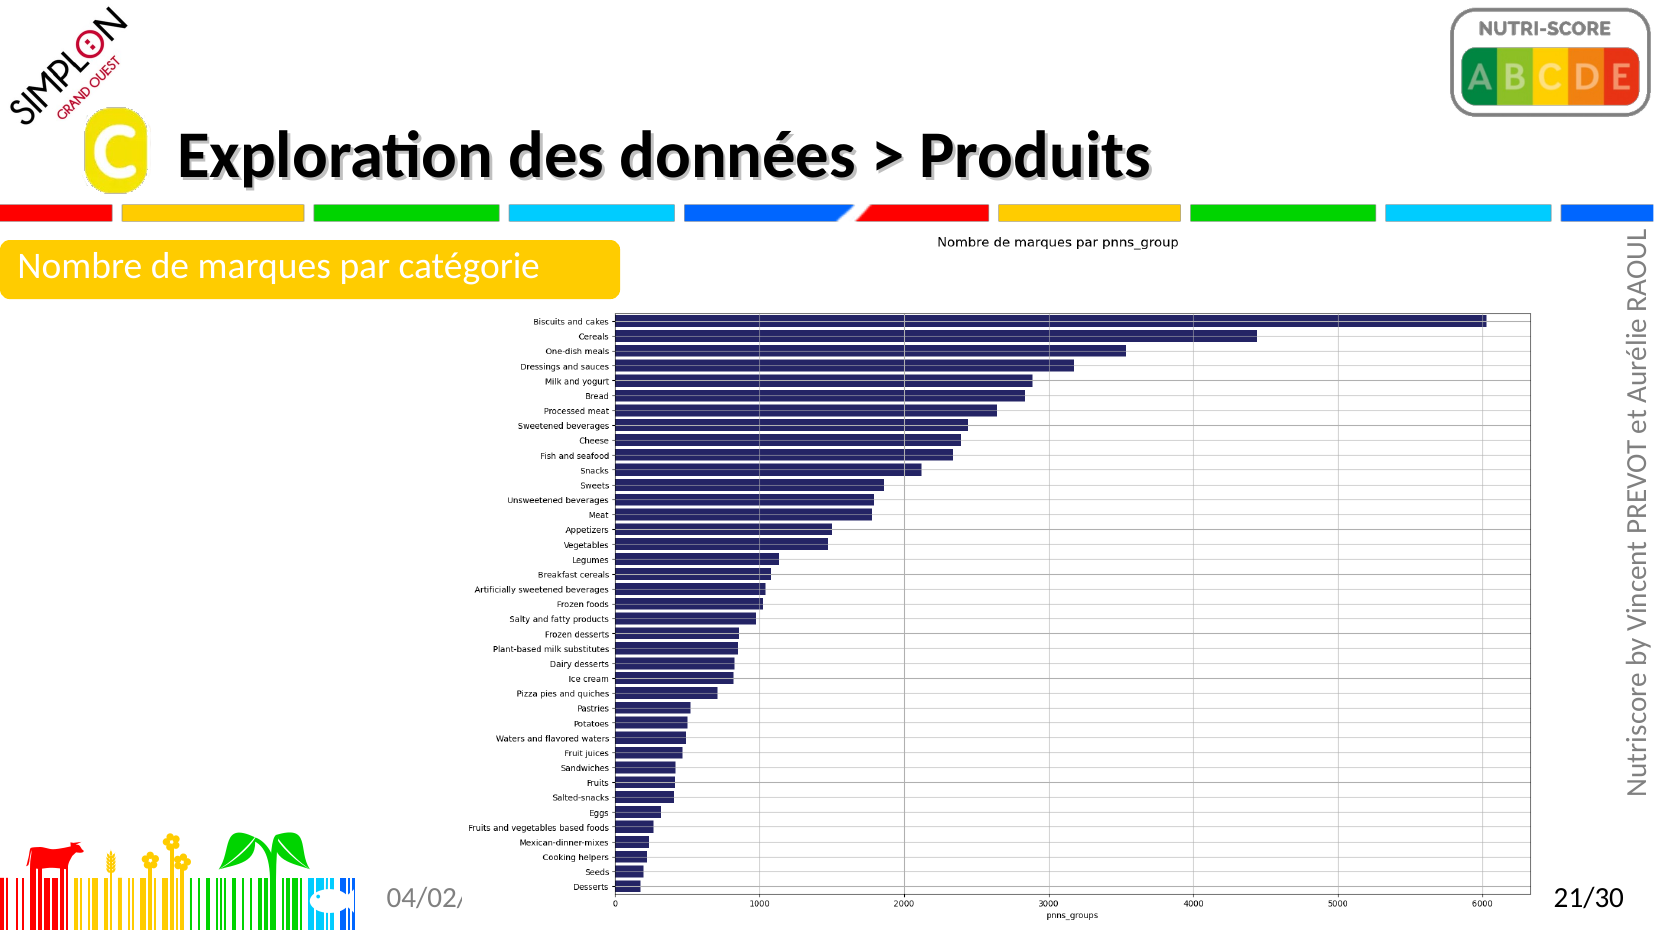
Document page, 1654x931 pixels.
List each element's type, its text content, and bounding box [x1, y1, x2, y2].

picture [462, 231, 1536, 925]
picture [82, 106, 151, 195]
title Exploration des données > Produits [177, 108, 1571, 213]
picture [0, 200, 1654, 225]
picture [1448, 4, 1654, 119]
picture [0, 826, 355, 930]
text_box Nombre de marques par catégorie [0, 240, 621, 300]
picture [2, 2, 147, 147]
